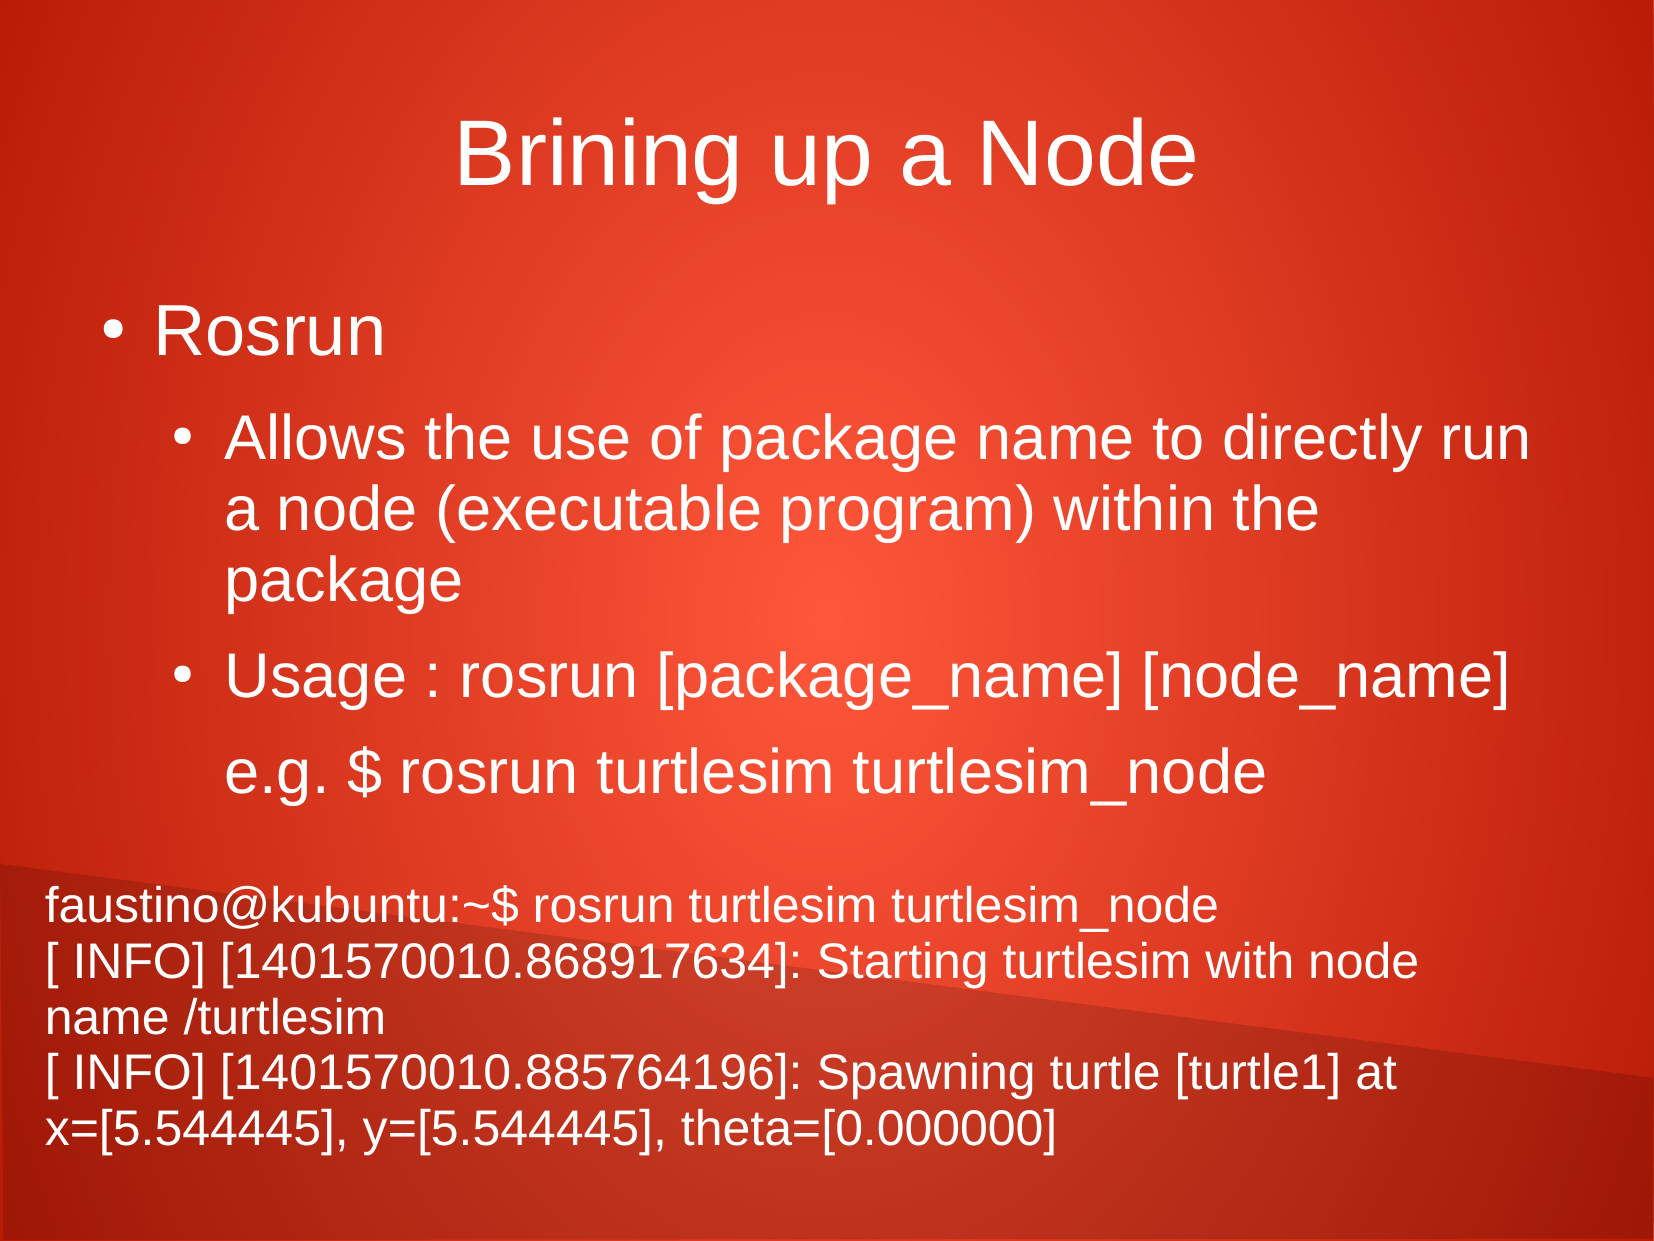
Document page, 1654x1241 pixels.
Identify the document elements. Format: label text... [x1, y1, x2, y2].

title Brining up a Node [82, 49, 1571, 257]
text_box faustino@kubuntu:~$ rosrun turtlesim turtlesim_node [ INFO] [1401570010.868917634]: Starting turtlesim with node name /turtlesim [ INFO] [1401570010.885764196]: Spawning turtle [turtle1] at x=[5.544445], y=[5.544445], theta=[0.000000] [30, 870, 1551, 1164]
list Rosrun Allows the use of package name to directly run a node (executable program) within the package Usage : rosrun [package_name] [node_name] e.g. $ rosrun turtlesim turtlesim_node [82, 290, 1571, 871]
